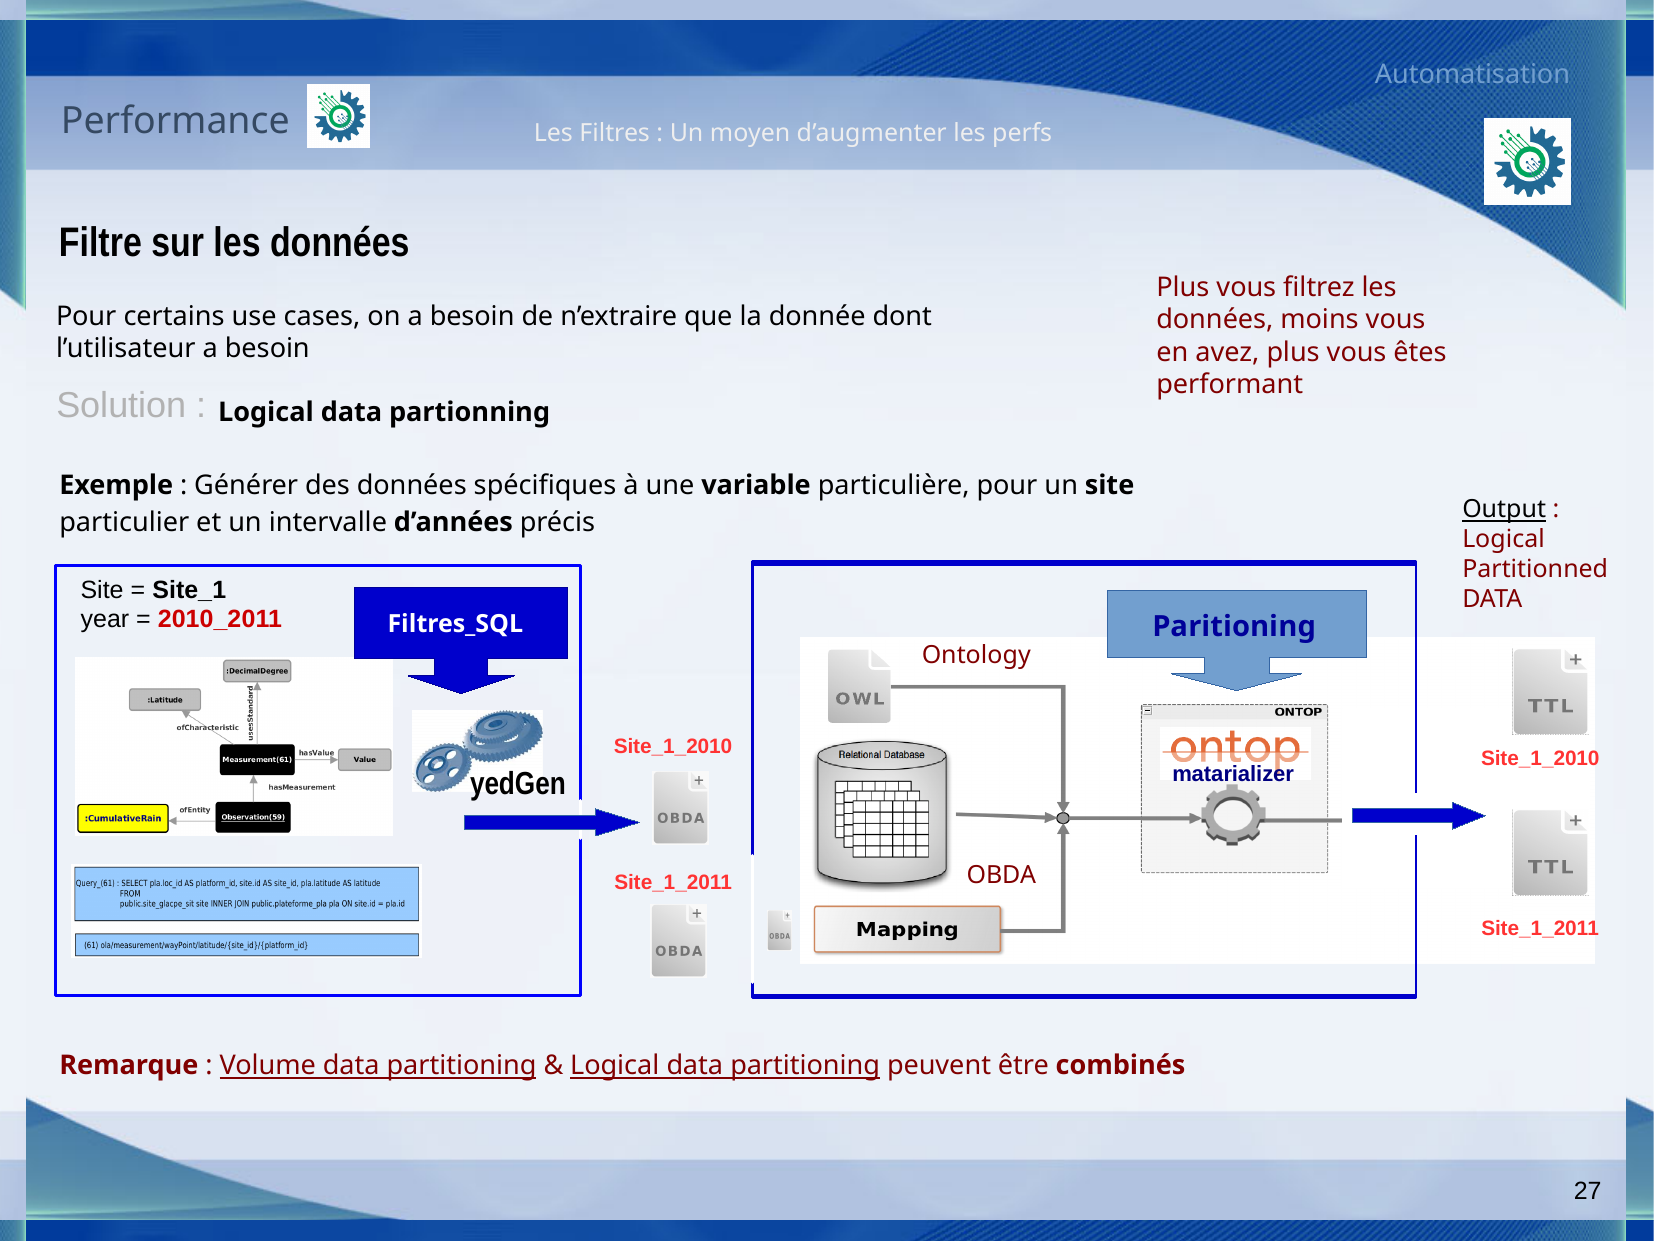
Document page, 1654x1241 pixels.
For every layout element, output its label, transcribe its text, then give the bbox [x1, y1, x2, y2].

text_box [1107, 590, 1367, 691]
text_box Ontology [921, 641, 1062, 667]
text_box Remarque : Volume data partitioning & Logical data partitioning peuvent être combinés [44, 1038, 1329, 1087]
text_box Filtre sur les données [59, 217, 591, 277]
text_box Plus vous filtrez les données, moins vous en avez, plus vous êtes performant [1141, 261, 1471, 426]
text_box [464, 800, 640, 839]
text_box matarializer [1157, 754, 1346, 794]
text_box 27 [1559, 1169, 1625, 1213]
text_box Paritioning [1137, 598, 1371, 648]
text_box Les Filtres : Un moyen d’augmenter les perfs [519, 109, 1158, 154]
text_box yedGen [470, 762, 569, 806]
text_box Solution : [41, 378, 251, 449]
text_box Site_1_2011 [1466, 909, 1635, 948]
text_box Automatisation [1360, 47, 1607, 95]
text_box Site_1_2010 [599, 727, 767, 766]
title Performance [41, 75, 319, 163]
picture [0, 0, 1654, 1241]
text_box Filtres_SQL [372, 597, 562, 650]
text_box [1343, 709, 1589, 887]
text_box OBDA [966, 855, 1075, 893]
text_box Site_1_2010 [1466, 739, 1632, 780]
text_box Site = Site_1 year = 2010_2011 [65, 565, 328, 646]
text_box Pour certains use cases, on a besoin de n’extraire que la donnée dont l’utilisateur a besoin [41, 290, 1040, 405]
text_box Output : Logical Partitionned DATA [1447, 485, 1652, 622]
text_box [354, 587, 568, 694]
text_box Exemple : Générer des données spécifiques à une variable particulière, pour un site particulier et un intervalle d’années précis [44, 458, 1176, 536]
text_box Site_1_2011 [599, 863, 753, 902]
text_box Logical data partionning [203, 385, 607, 432]
